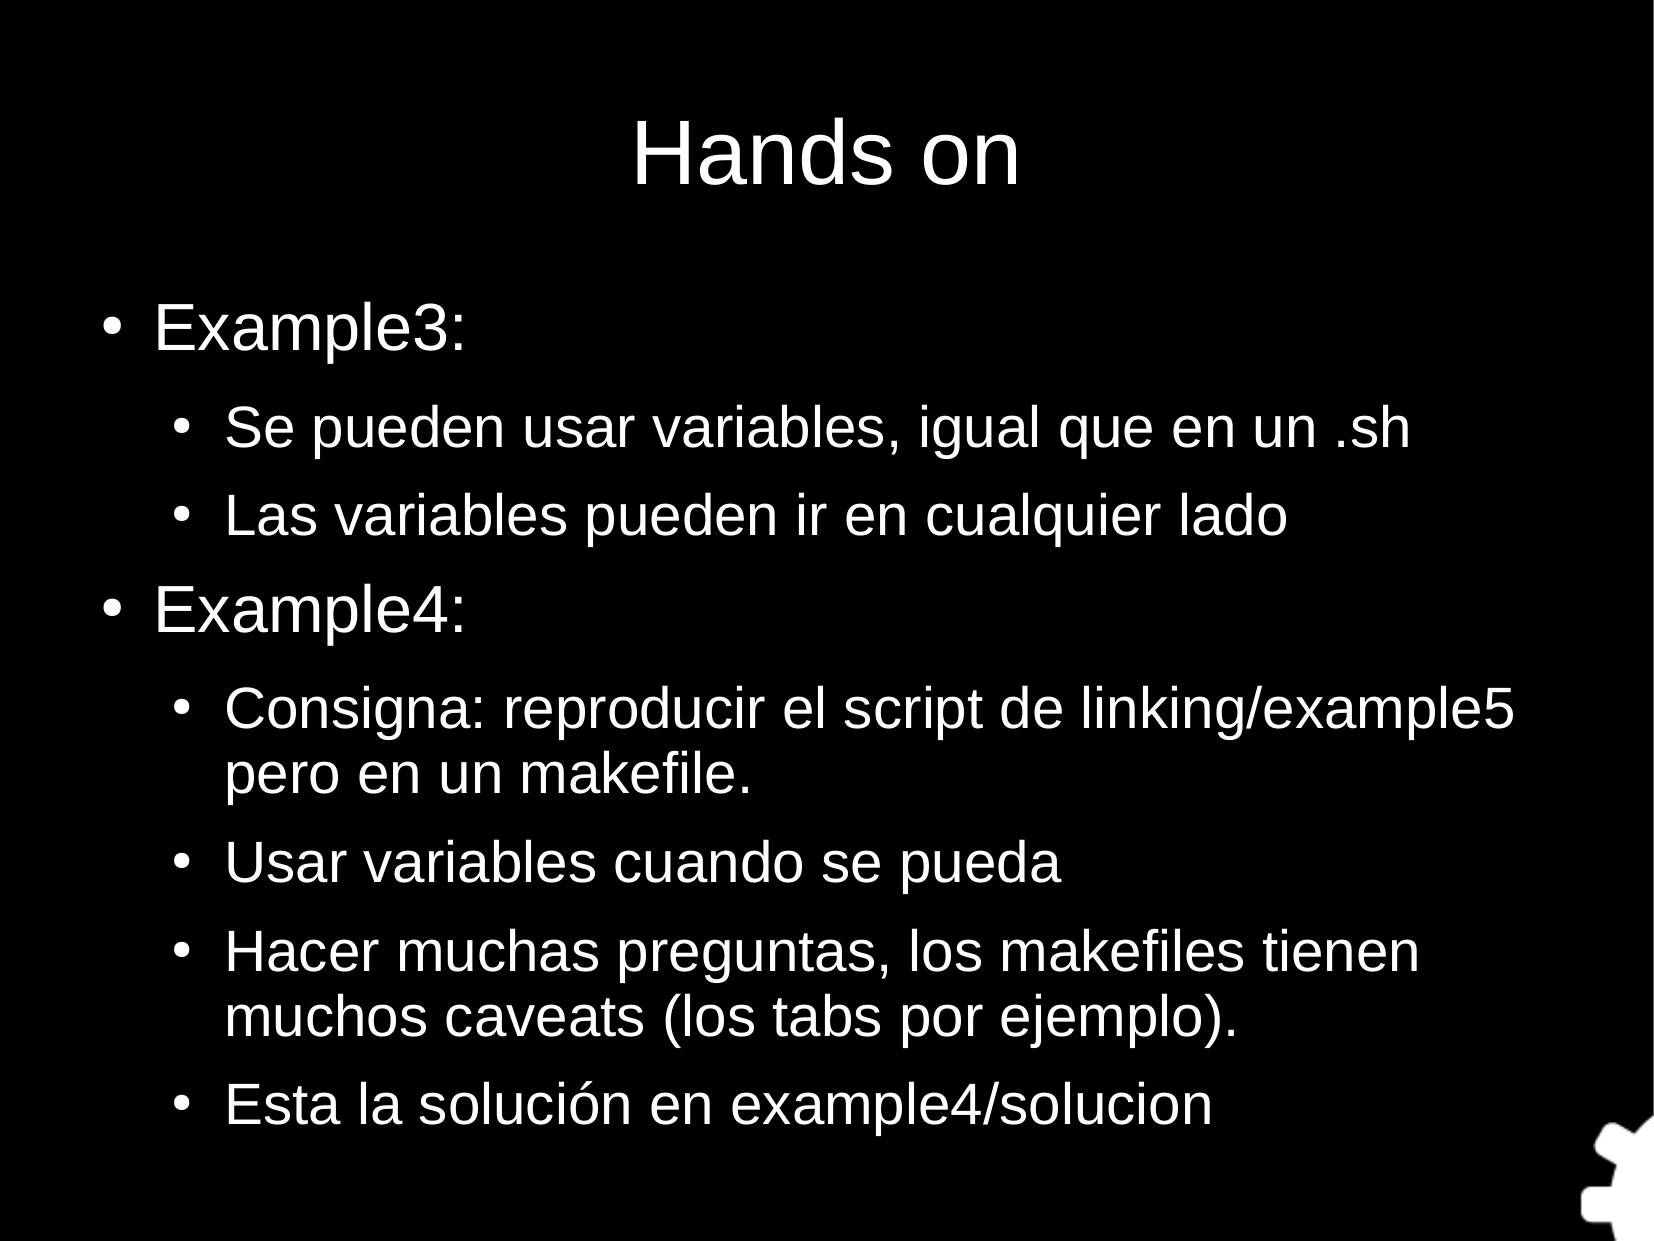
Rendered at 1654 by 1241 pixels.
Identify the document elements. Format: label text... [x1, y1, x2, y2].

picture [0, 0, 1654, 1241]
title Hands on [82, 56, 1571, 250]
list Example3: Se pueden usar variables, igual que en un .sh Las variables pueden ir en cualquier lado Example4: Consigna: reproducir el script de linking/example5 pero en un makefile. Usar variables cuando se pueda Hacer muchas preguntas, los makefiles tienen muchos caveats (los tabs por ejemplo). Esta la solución en example4/solucion [82, 290, 1571, 1138]
